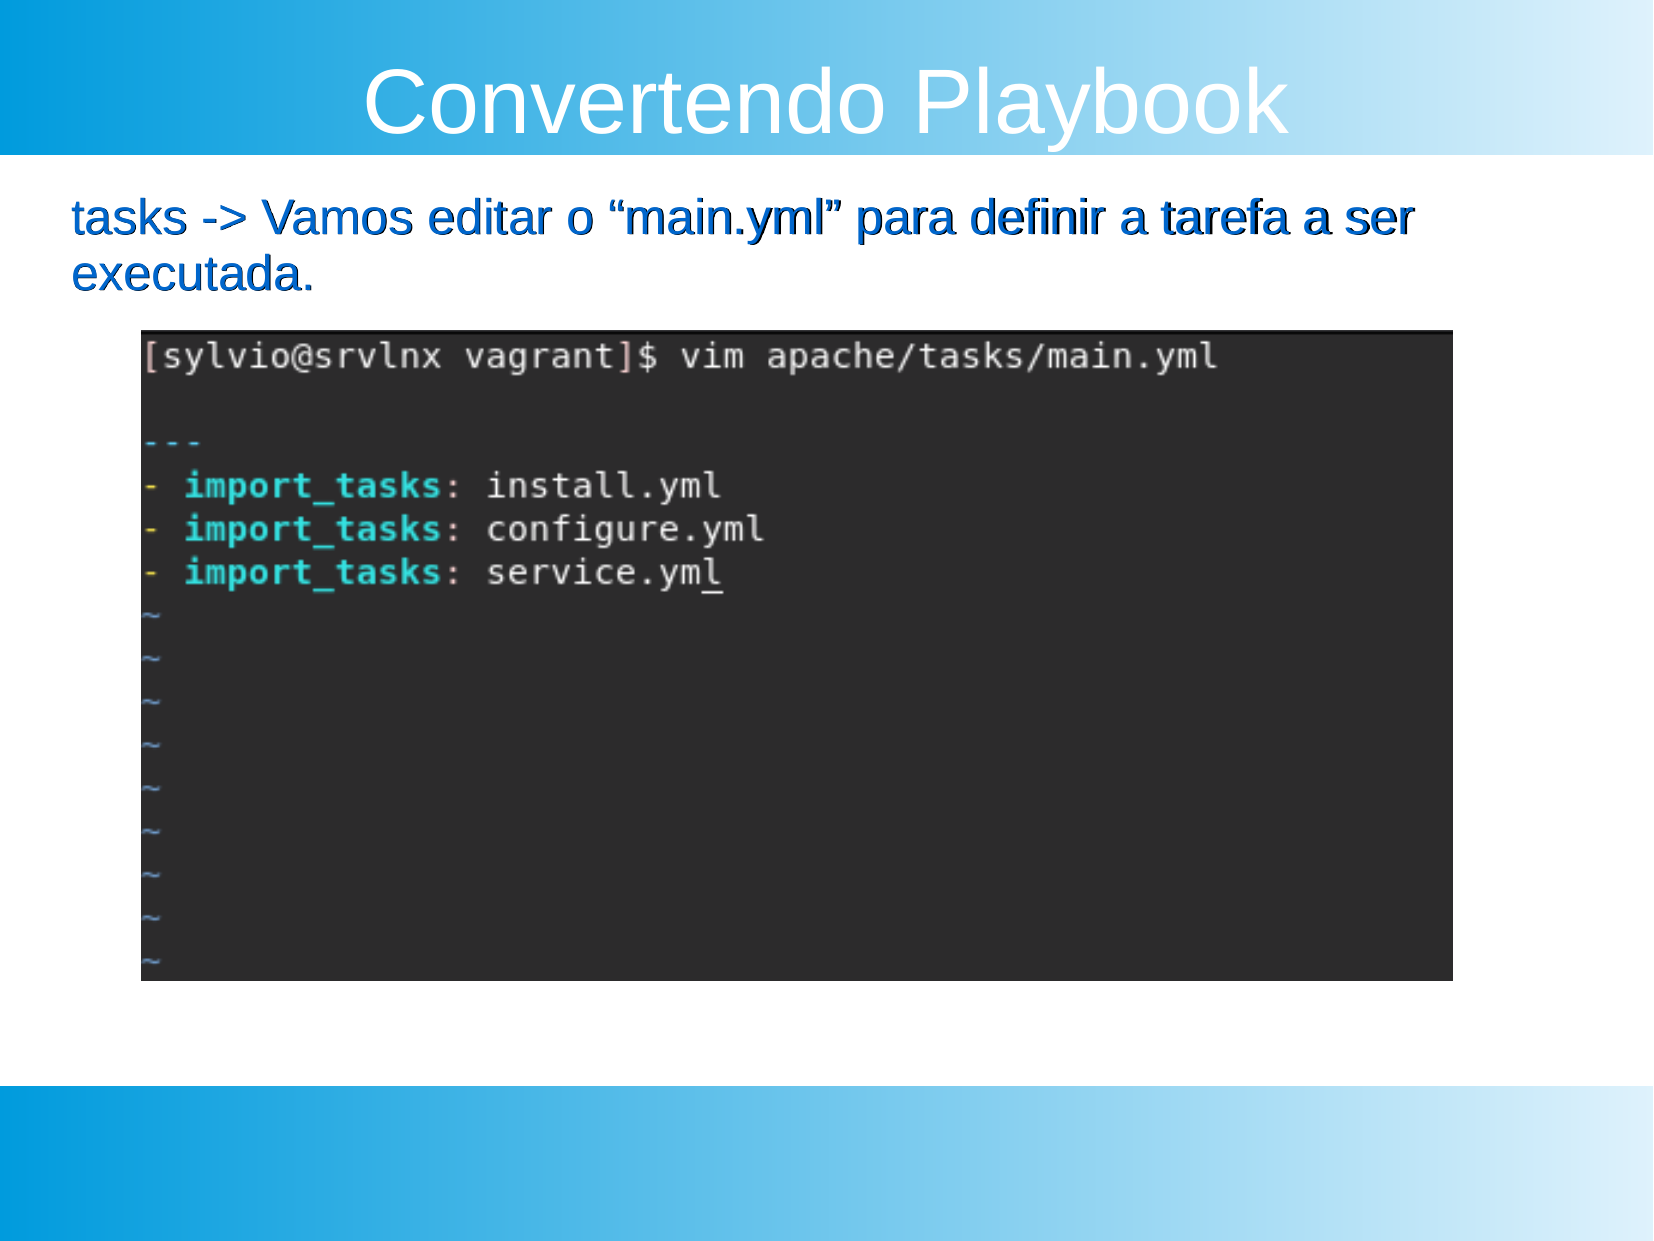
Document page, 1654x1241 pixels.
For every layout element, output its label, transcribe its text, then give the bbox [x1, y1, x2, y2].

picture [141, 330, 1453, 981]
list tasks -> Vamos editar o “main.yml” para definir a tarefa a ser executada. [71, 189, 1560, 249]
title Convertendo Playbook [82, 49, 1571, 155]
